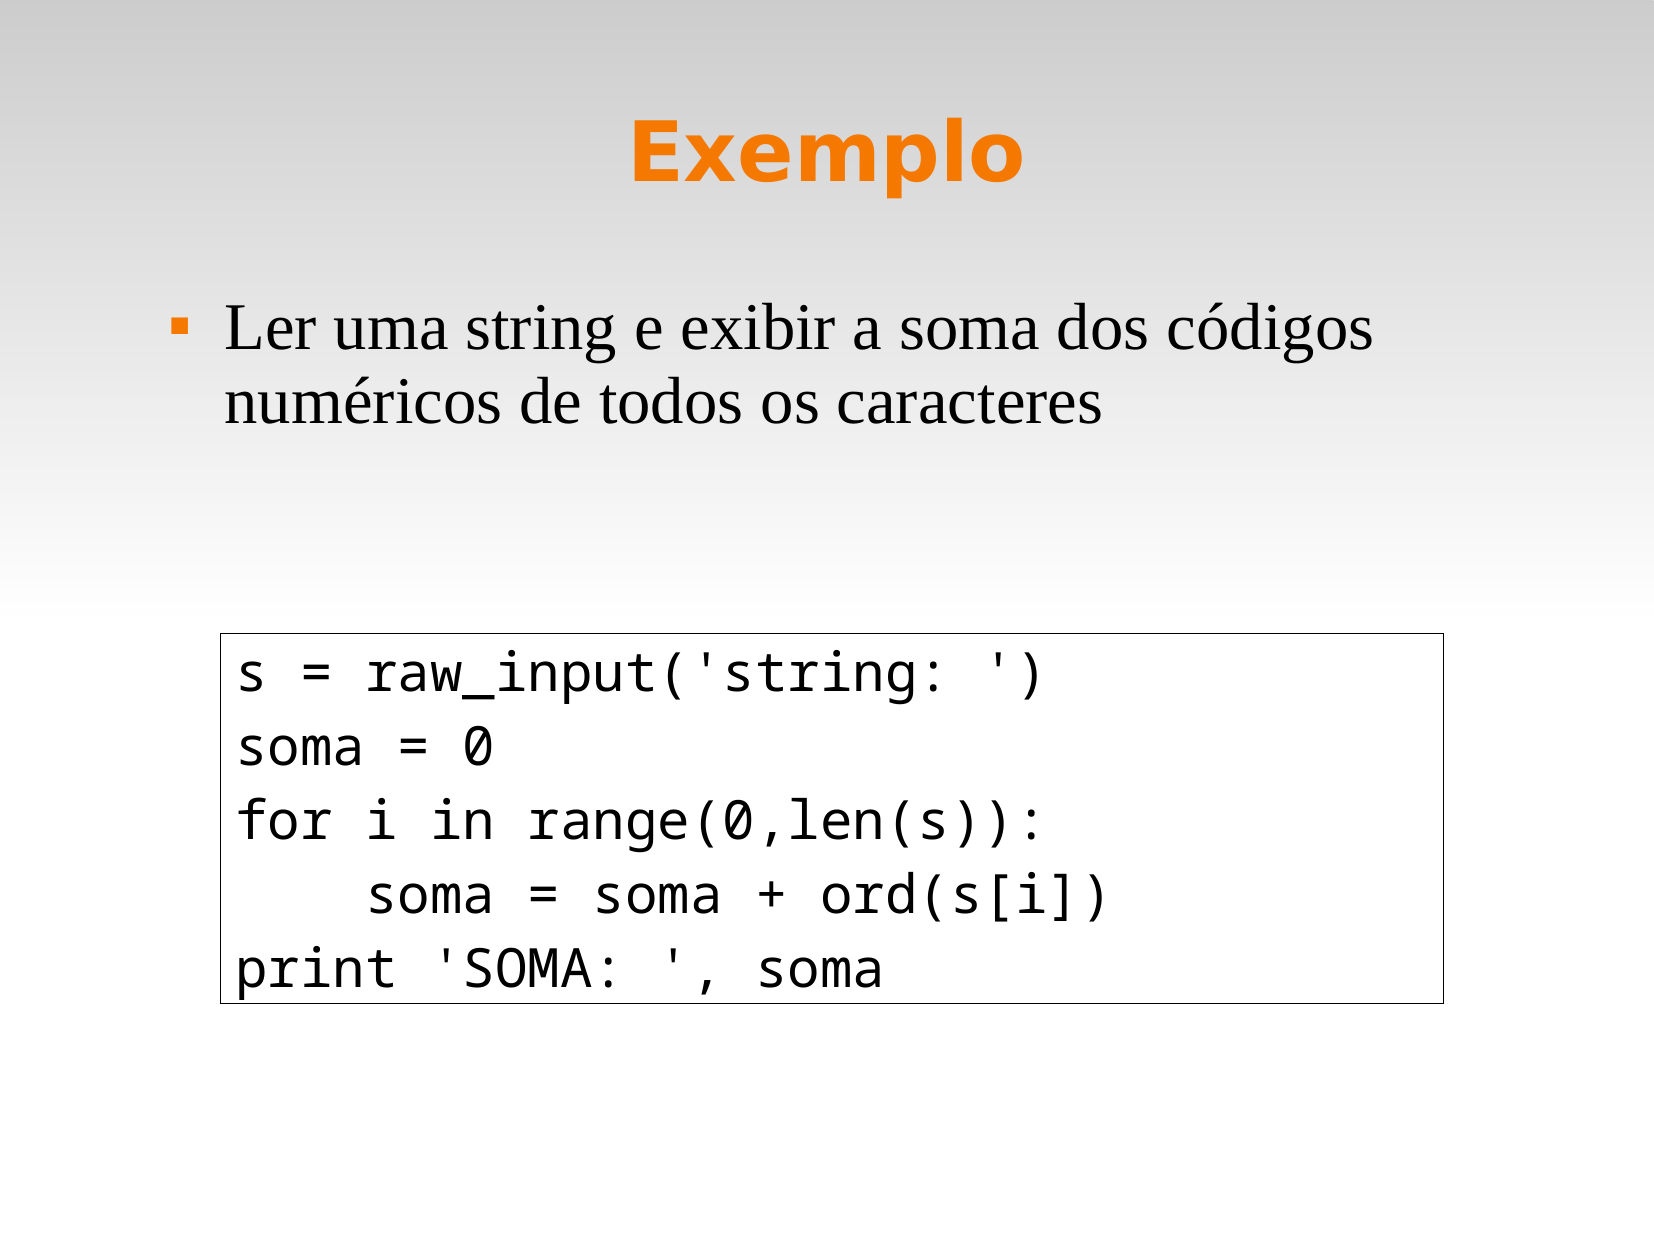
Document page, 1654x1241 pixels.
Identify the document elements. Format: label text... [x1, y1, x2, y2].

title Exemplo [82, 49, 1571, 257]
text_box s = raw_input('string: ') soma = 0 for i in range(0,len(s)): soma = soma + ord(s[i]) print 'SOMA: ', soma [220, 639, 1444, 998]
list Ler uma string e exibir a soma dos códigos numéricos de todos os caracteres [82, 290, 1571, 1189]
